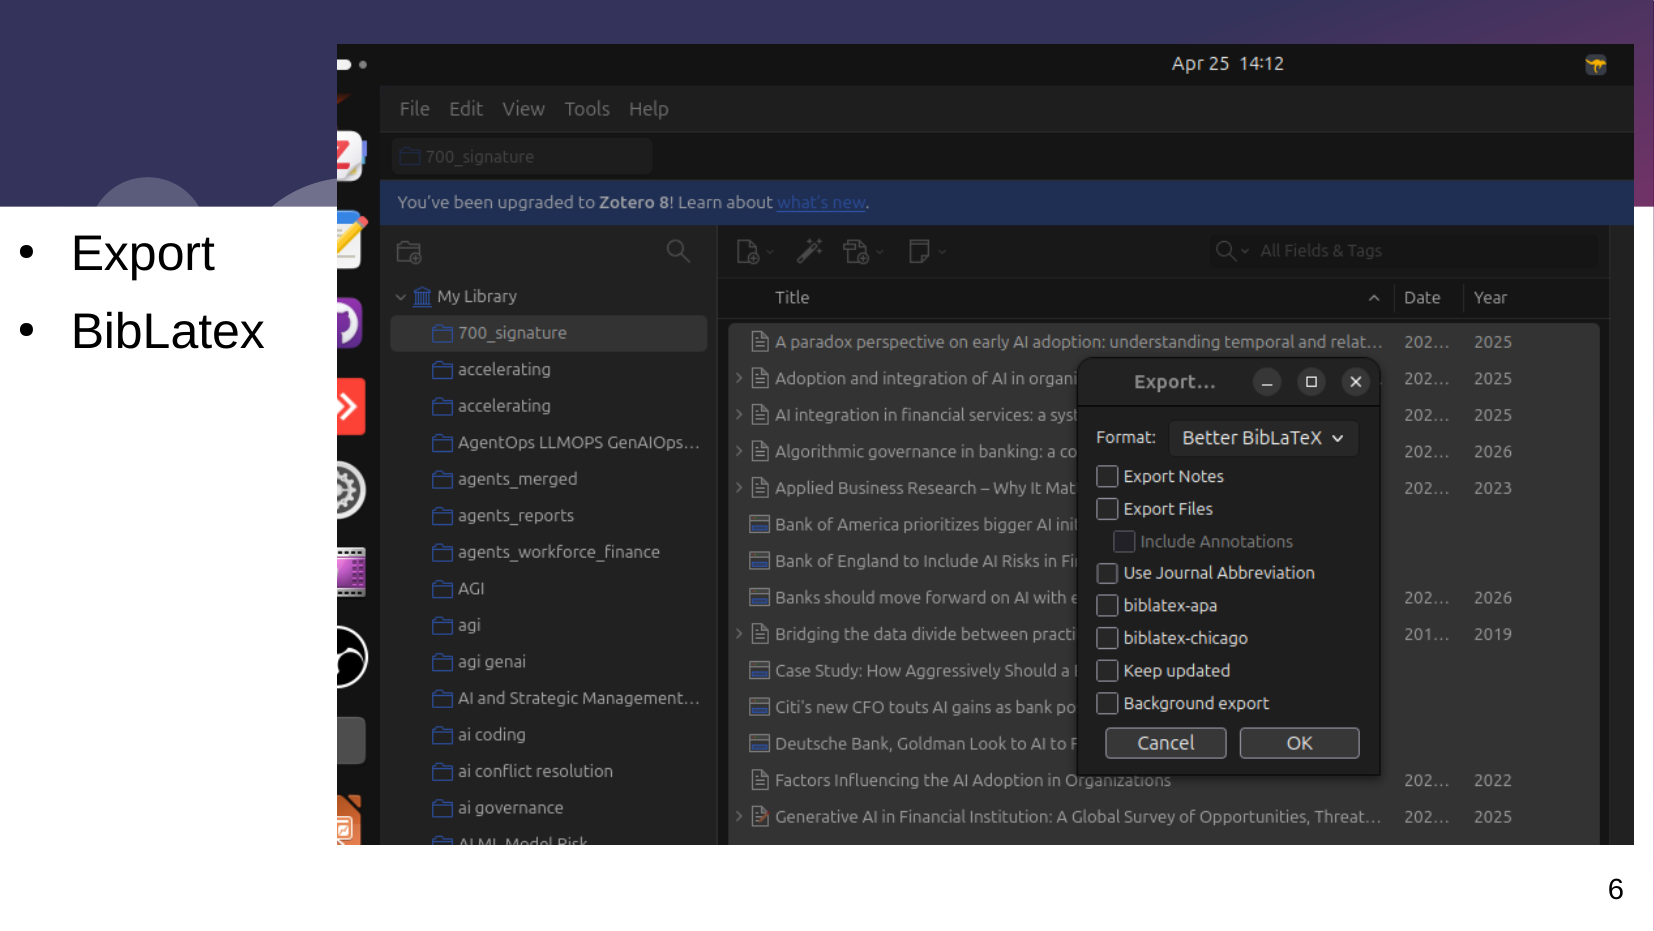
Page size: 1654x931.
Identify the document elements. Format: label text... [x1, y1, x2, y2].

list Export BibLatex [0, 225, 337, 816]
picture [337, 44, 1634, 845]
